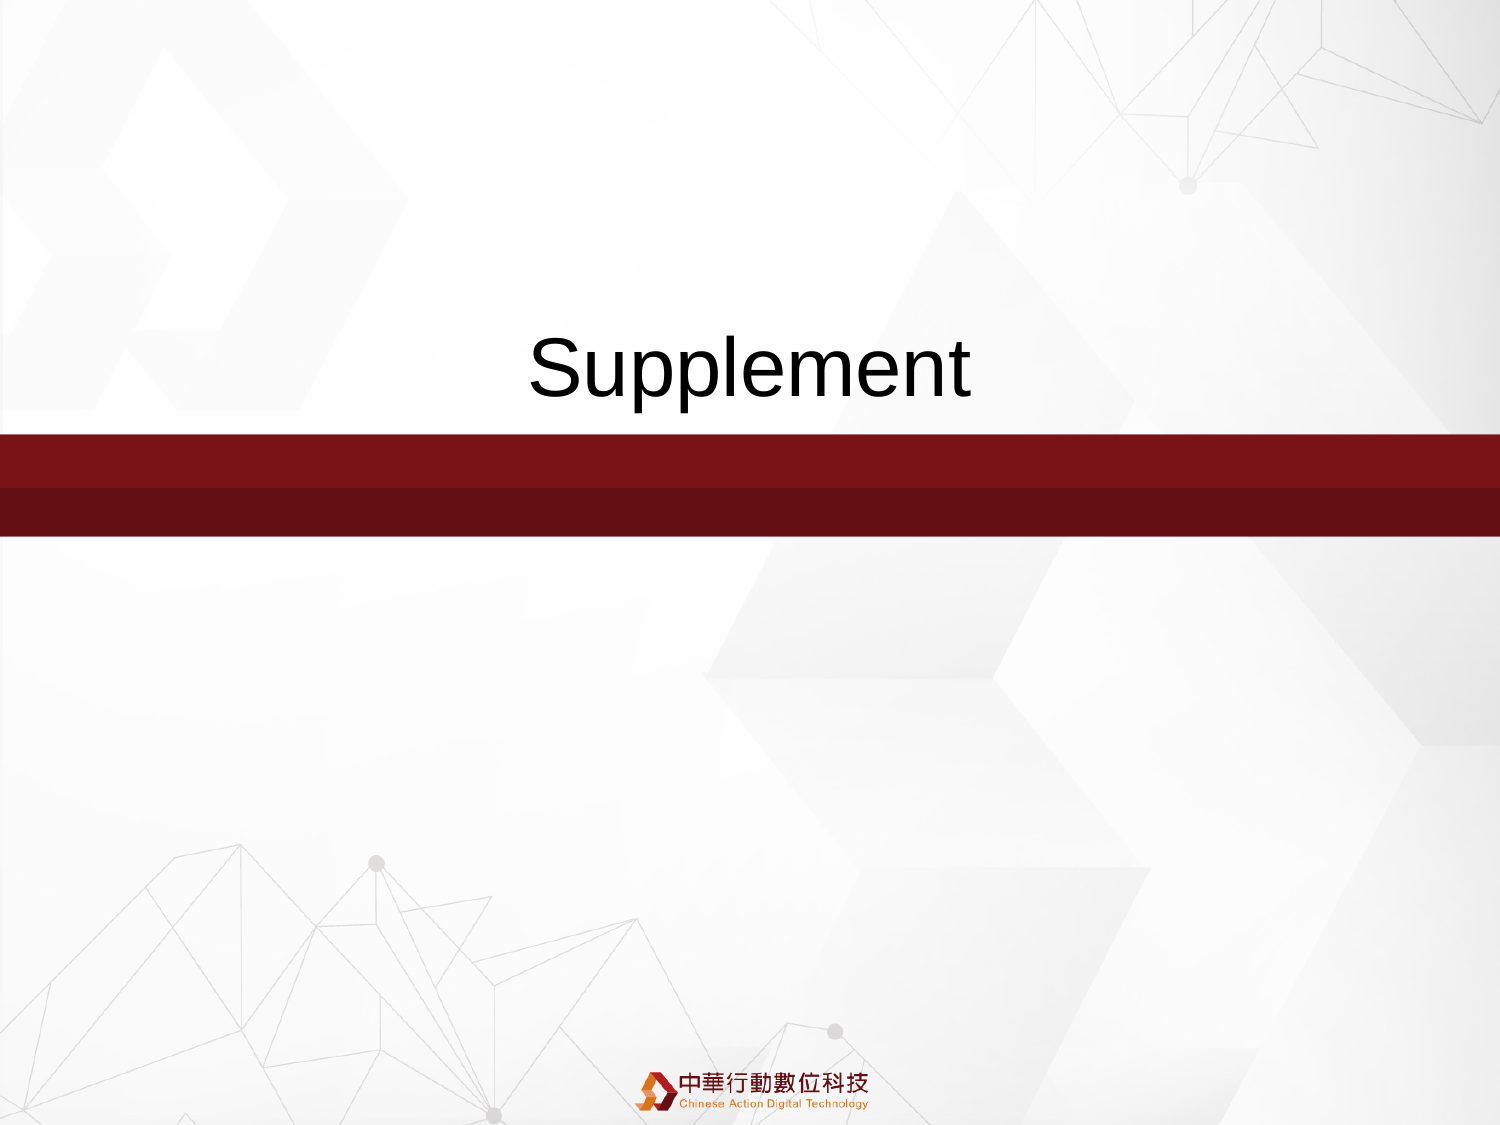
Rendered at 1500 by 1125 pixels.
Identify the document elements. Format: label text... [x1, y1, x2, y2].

title Supplement [120, 291, 1379, 444]
picture [0, 0, 1500, 1125]
